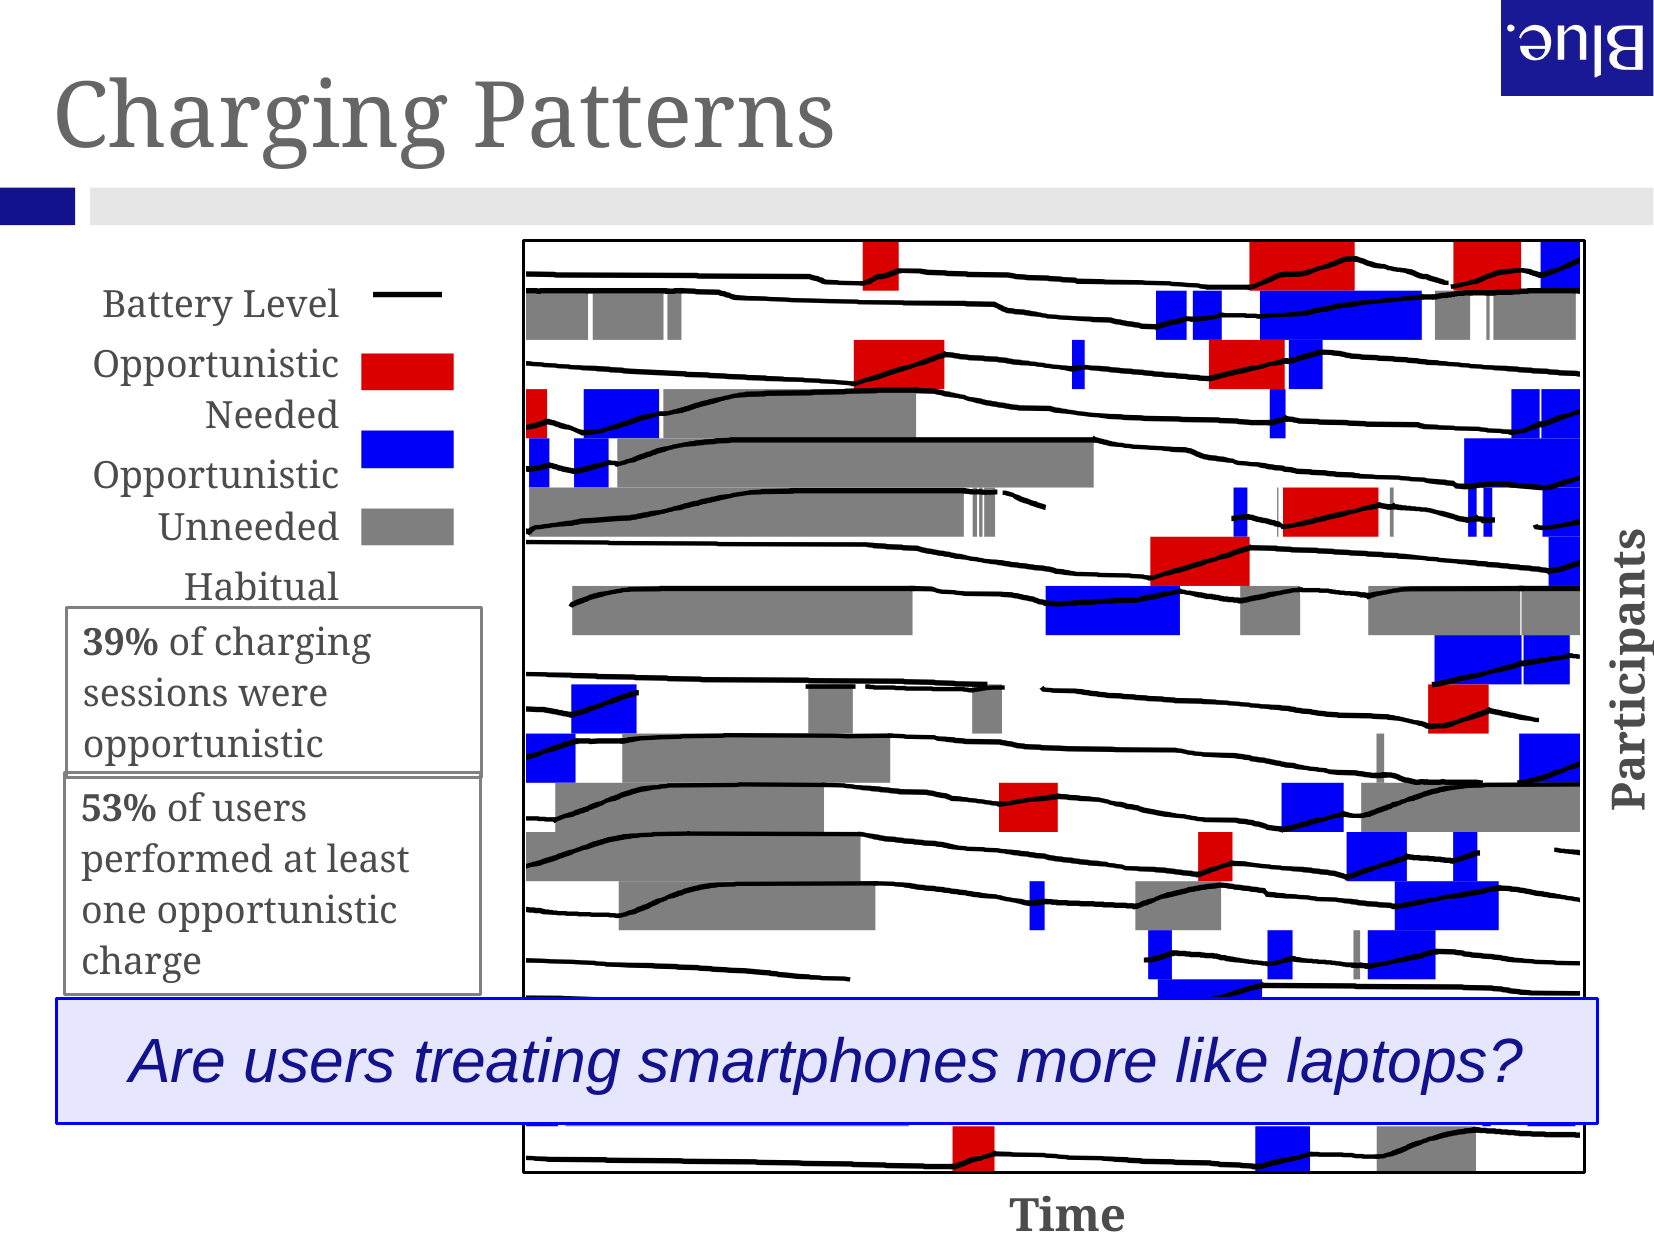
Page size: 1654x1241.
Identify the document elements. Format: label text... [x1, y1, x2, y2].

text_box Participants [1588, 479, 1654, 861]
text_box Are users treating smartphones more like laptops? [56, 998, 1598, 1124]
picture [1501, 0, 1654, 96]
picture [526, 1124, 1580, 1171]
picture [349, 261, 460, 555]
picture [526, 242, 1580, 998]
text_box Battery Level Opportunistic Needed Opportunistic Unneeded Habitual [53, 270, 355, 560]
text_box 53% of users performed at least one opportunistic charge [64, 772, 481, 915]
title Charging Patterns [37, 37, 1613, 188]
text_box 39% of charging sessions were opportunistic [66, 607, 482, 749]
text_box Time [877, 1174, 1259, 1241]
